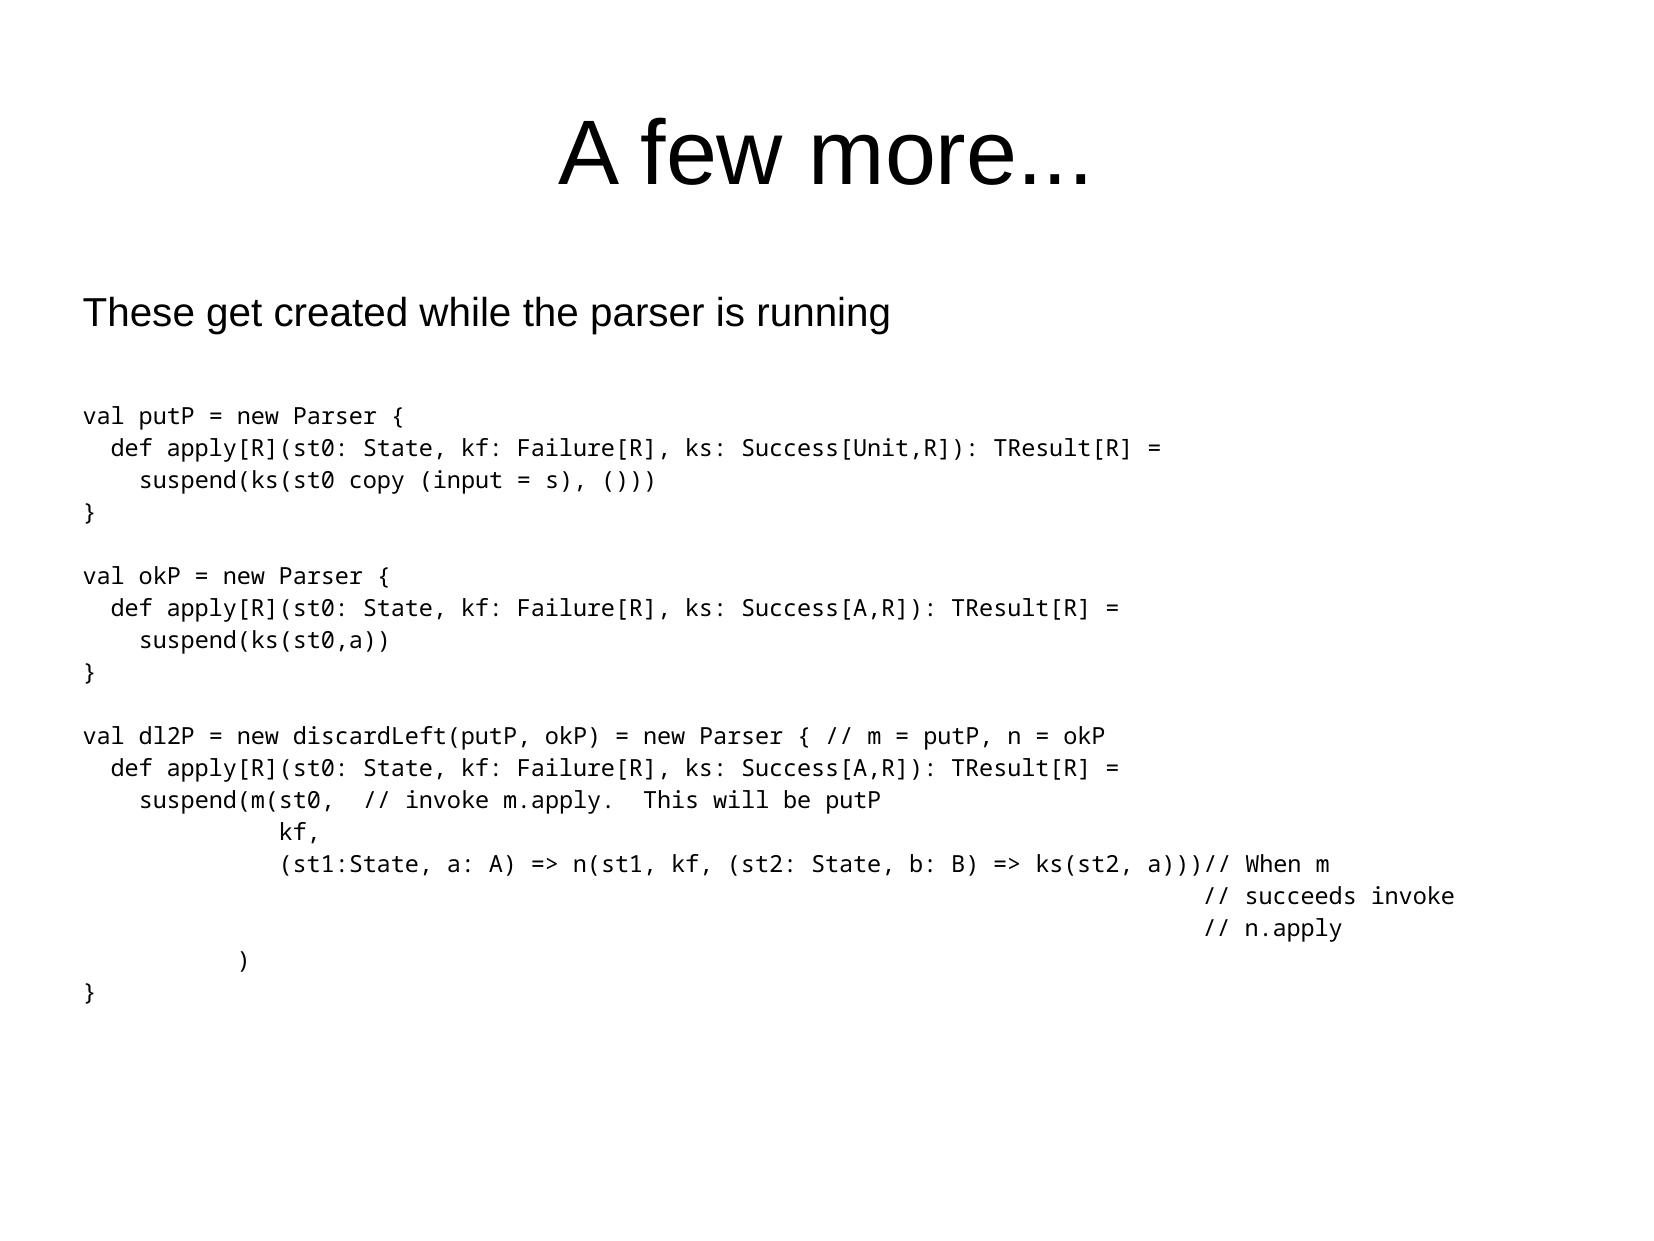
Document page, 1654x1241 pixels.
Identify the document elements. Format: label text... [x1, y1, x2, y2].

title A few more... [82, 49, 1571, 257]
list These get created while the parser is running val putP = new Parser { def apply[R](st0: State, kf: Failure[R], ks: Success[Unit,R]): TResult[R] = suspend(ks(st0 copy (input = s), ())) } val okP = new Parser { def apply[R](st0: State, kf: Failure[R], ks: Success[A,R]): TResult[R] = suspend(ks(st0,a)) } val dl2P = new discardLeft(putP, okP) = new Parser { // m = putP, n = okP def apply[R](st0: State, kf: Failure[R], ks: Success[A,R]): TResult[R] = suspend(m(st0, // invoke m.apply. This will be putP kf, (st1:State, a: A) => n(st1, kf, (st2: State, b: B) => ks(st2, a)))// When m // succeeds invoke // n.apply ) } [82, 290, 1538, 1010]
